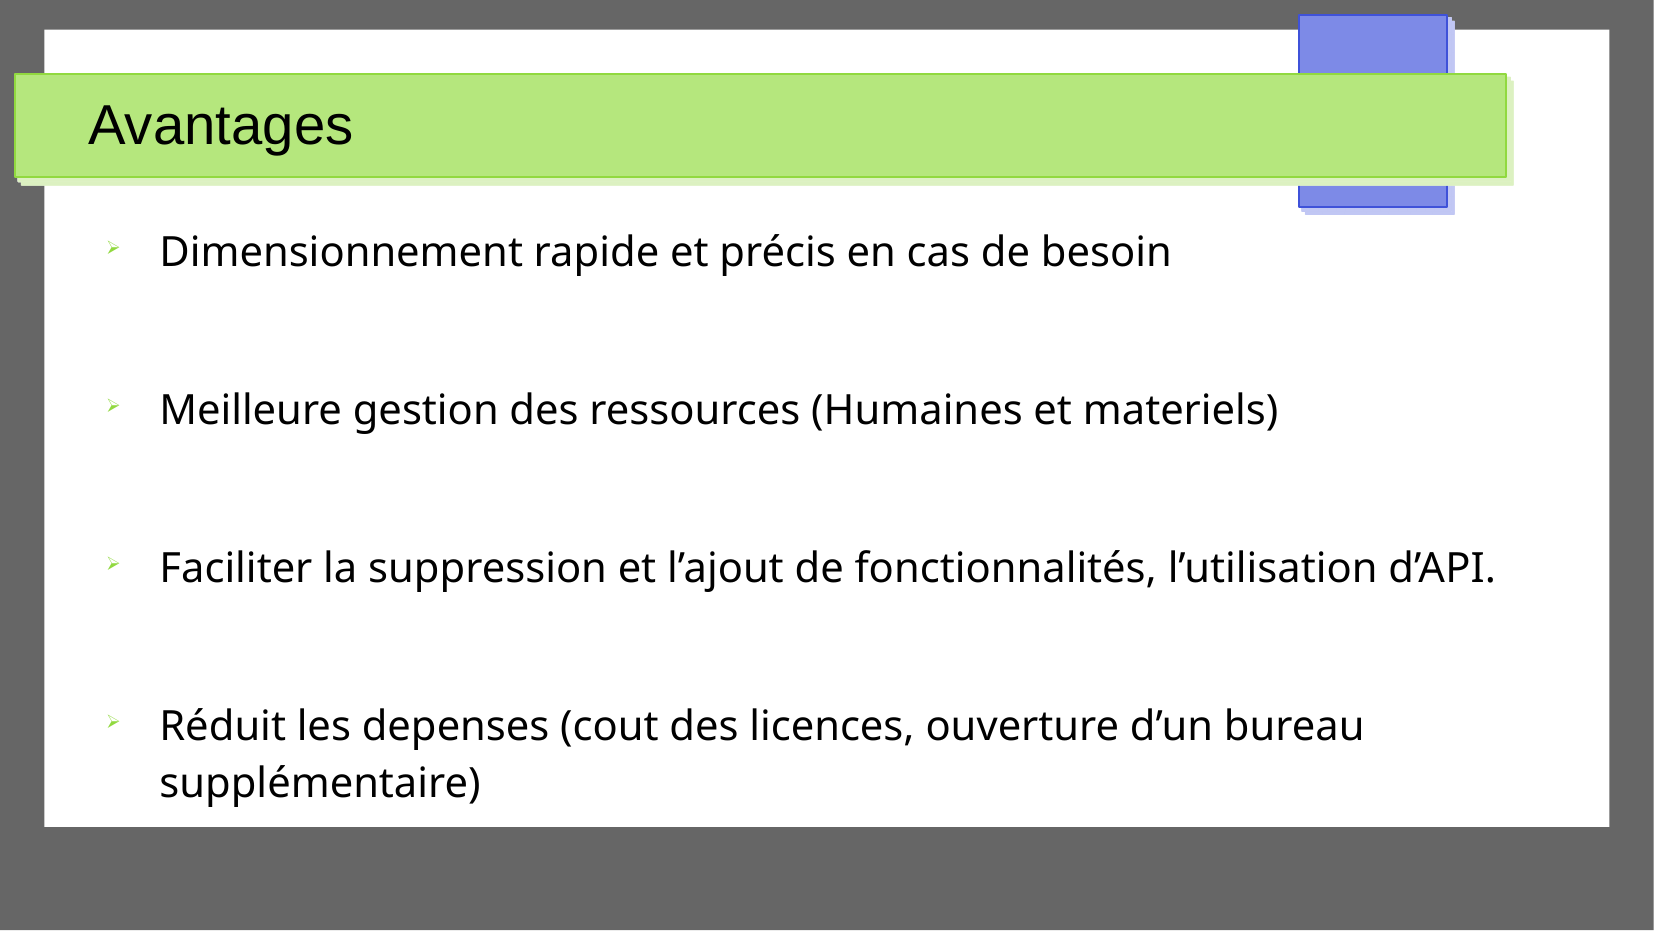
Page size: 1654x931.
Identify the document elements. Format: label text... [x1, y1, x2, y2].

list Dimensionnement rapide et précis en cas de besoin Meilleure gestion des ressources (Humaines et materiels) Faciliter la suppression et l’ajout de fonctionnalités, l’utilisation d’API. Réduit les depenses (cout des licences, ouverture d’un bureau supplémentaire) [88, 221, 1565, 813]
title Avantages [88, 73, 1506, 178]
